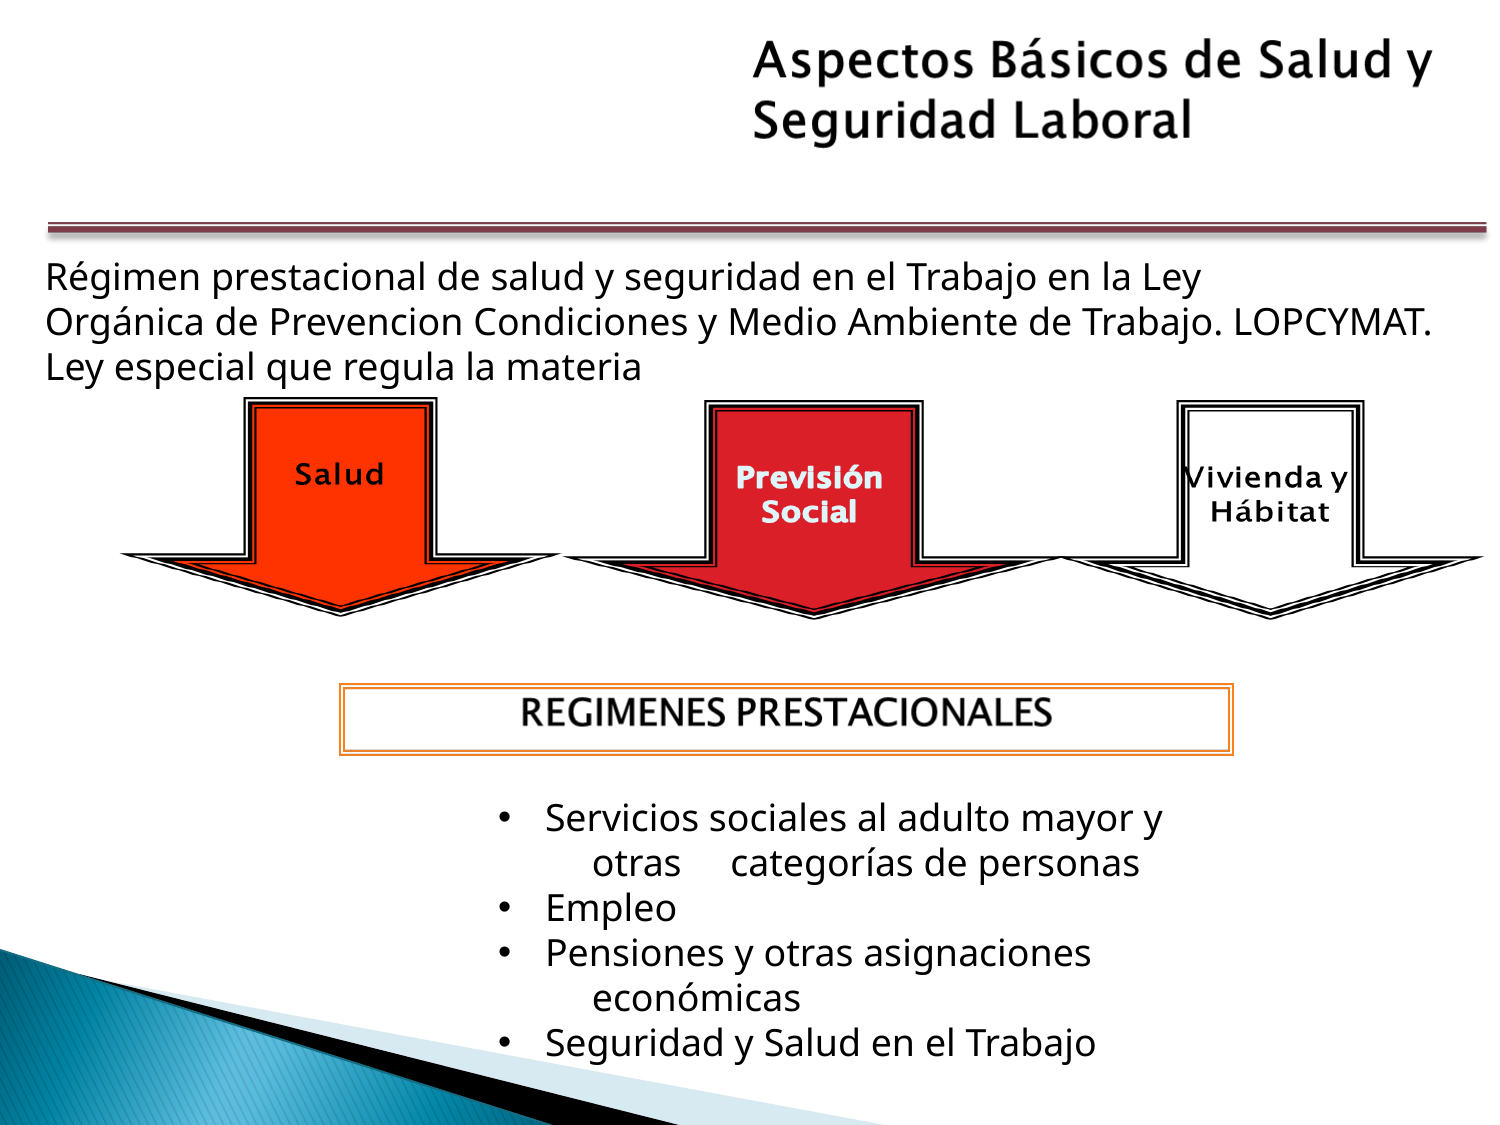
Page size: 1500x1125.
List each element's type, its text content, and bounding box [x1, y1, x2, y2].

text_box Servicios sociales al adulto mayor y otras categorías de personas Empleo Pensiones y otras asignaciones económicas Seguridad y Salud en el Trabajo [483, 787, 1233, 1072]
picture [39, 219, 1500, 245]
picture [119, 397, 1486, 620]
picture [722, 19, 1488, 185]
picture [339, 680, 1234, 763]
text_box Régimen prestacional de salud y seguridad en el Trabajo en la Ley Orgánica de Prevencion Condiciones y Medio Ambiente de Trabajo. LOPCYMAT. Ley especial que regula la materia [29, 245, 1500, 397]
